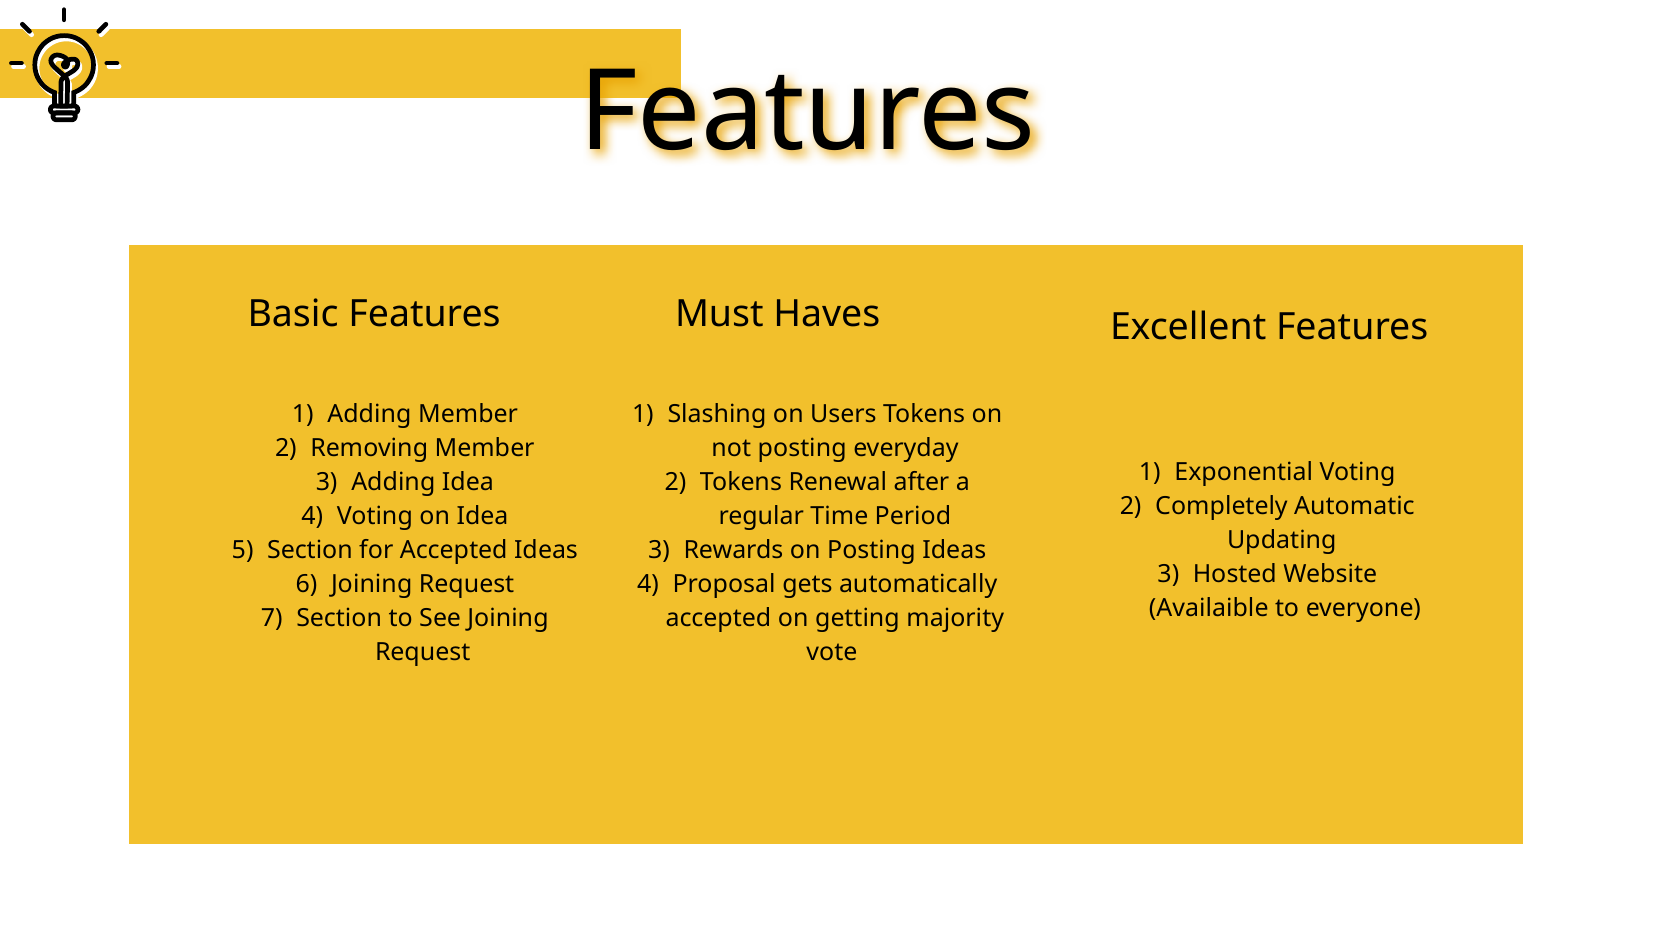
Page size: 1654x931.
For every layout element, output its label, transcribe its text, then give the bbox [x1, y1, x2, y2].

text_box Slashing on Users Tokens on not posting everyday Tokens Renewal after a regular Time Period Rewards on Posting Ideas Proposal gets automatically accepted on getting majority vote [622, 395, 1013, 668]
text_box Adding Member Removing Member Adding Idea Voting on Idea Section for Accepted Ideas Joining Request Section to See Joining Request [210, 375, 601, 723]
title Excellent Features [1110, 274, 1463, 377]
title Basic Features [247, 286, 563, 338]
title Features [265, 28, 1351, 183]
text_box Exponential Voting Completely Automatic Updating Hosted Website (Availaible to everyone) [1072, 419, 1463, 658]
title Must Haves [675, 286, 991, 338]
